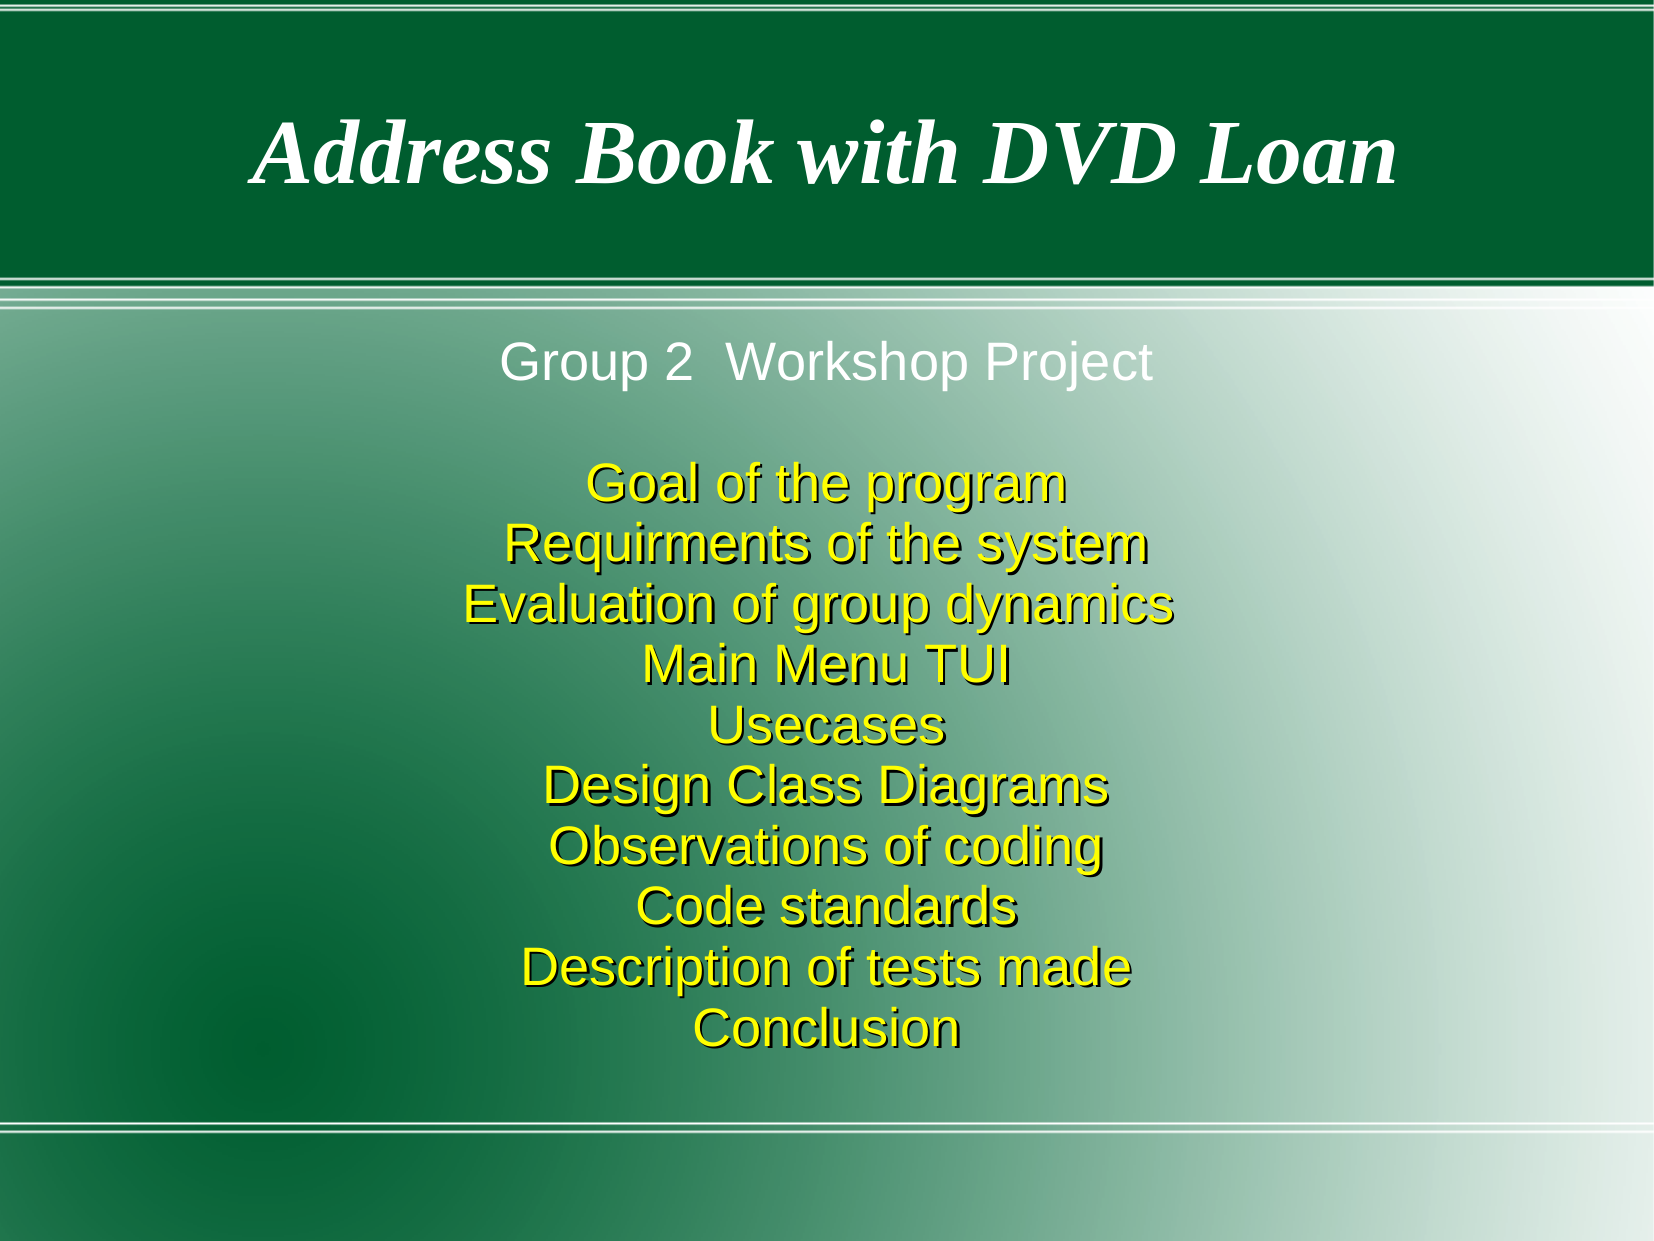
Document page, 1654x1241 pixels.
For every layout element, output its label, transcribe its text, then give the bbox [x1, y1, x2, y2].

subtitle Group 2 Workshop Project Goal of the program Requirments of the system Evaluation of group dynamics Main Menu TUI Usecases Design Class Diagrams Observations of coding Code standards Description of tests made Conclusion [82, 331, 1571, 1058]
title Address Book with DVD Loan [82, 49, 1571, 257]
picture [0, 0, 1654, 1241]
